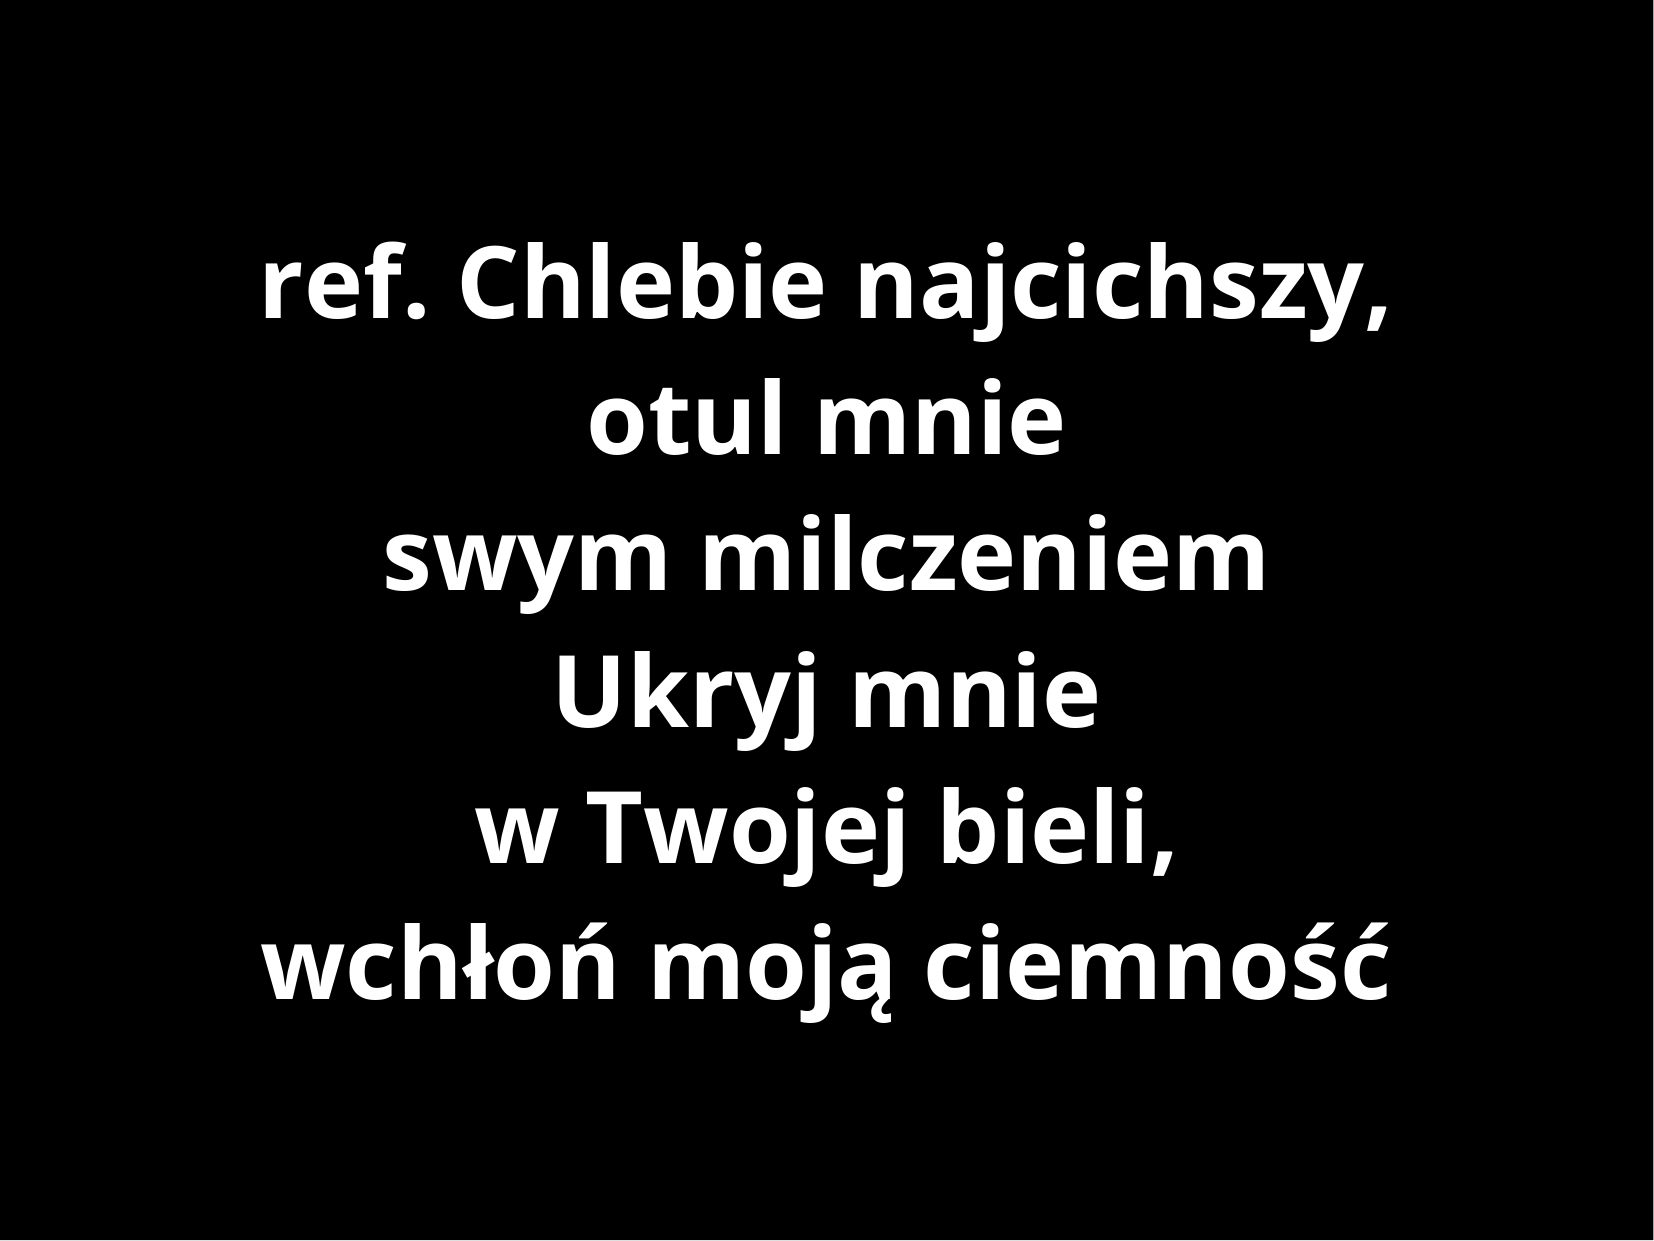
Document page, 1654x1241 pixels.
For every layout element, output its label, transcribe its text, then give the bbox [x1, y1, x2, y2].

title ref. Chlebie najcichszy, otul mnie swym milczeniem Ukryj mnie w Twojej bieli, wchłoń moją ciemność [0, 0, 1654, 1241]
